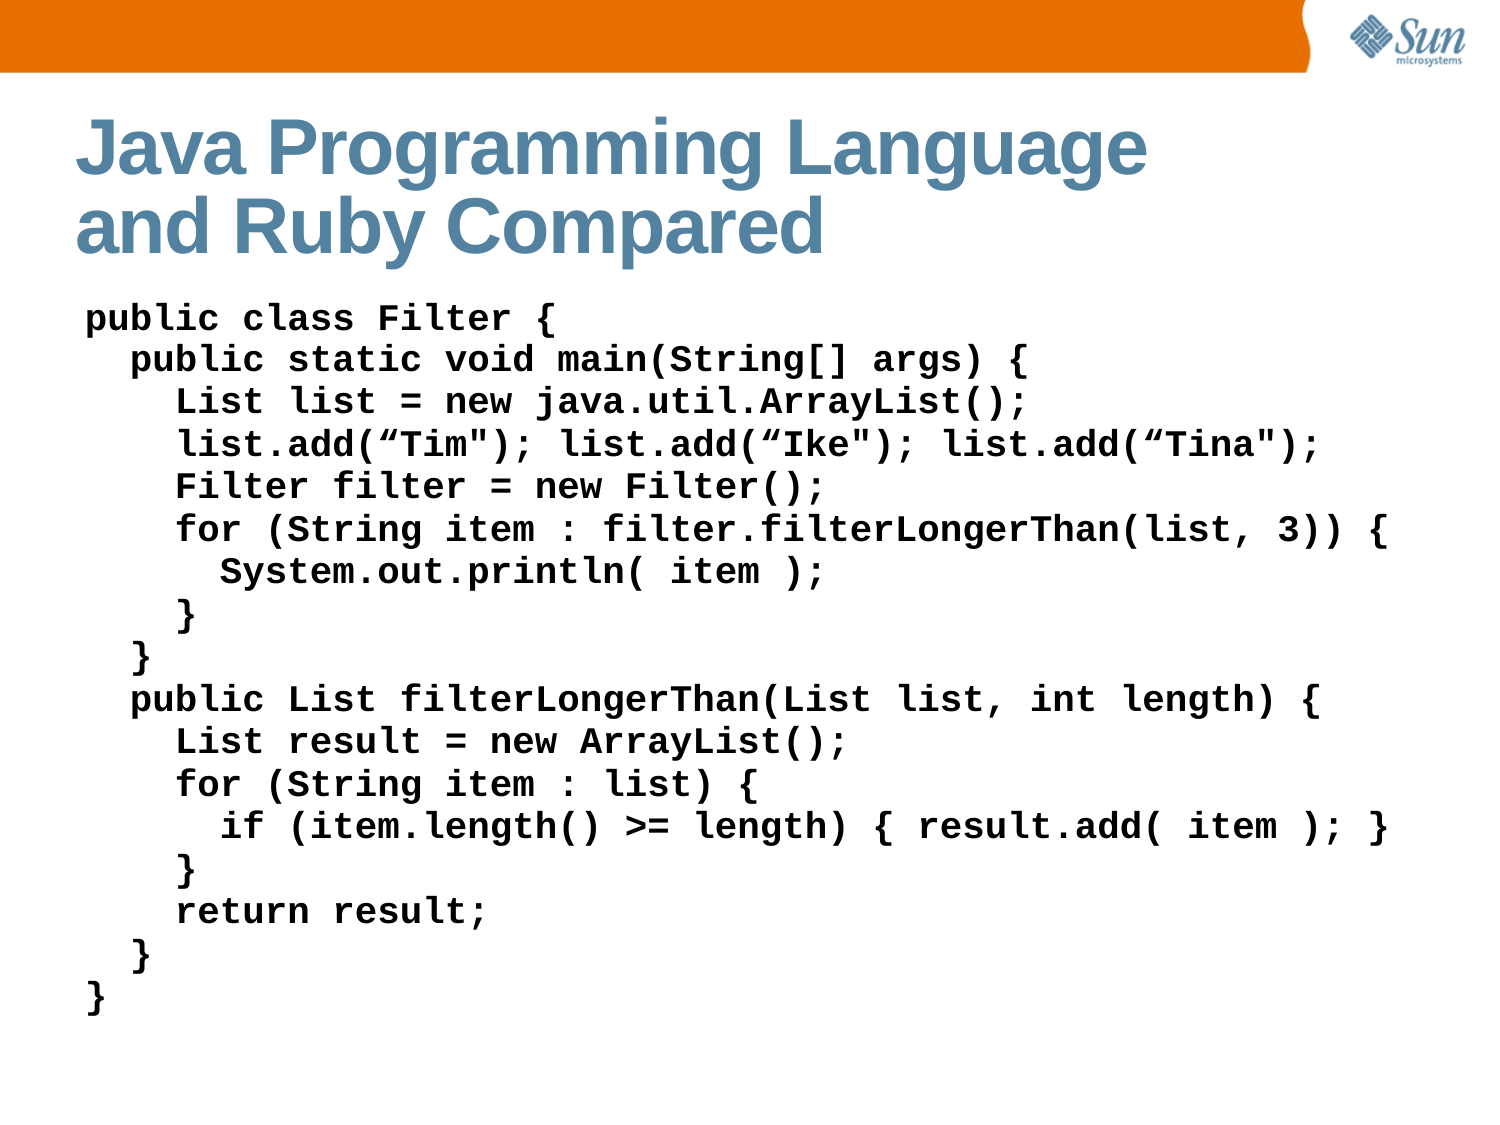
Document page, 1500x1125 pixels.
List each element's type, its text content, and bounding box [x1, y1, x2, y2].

picture [0, 0, 1500, 75]
title Java Programming Language and Ruby Compared [75, 101, 1438, 270]
text_box public class Filter { public static void main(String[] args) { List list = new java.util.ArrayList(); list.add(“Tim"); list.add(“Ike"); list.add(“Tina"); Filter filter = new Filter(); for (String item : filter.filterLongerThan(list, 3)) { System.out.println( item ); } } public List filterLongerThan(List list, int length) { List result = new ArrayList(); for (String item : list) { if (item.length() >= length) { result.add( item ); } } return result; } } [84, 299, 1391, 1021]
